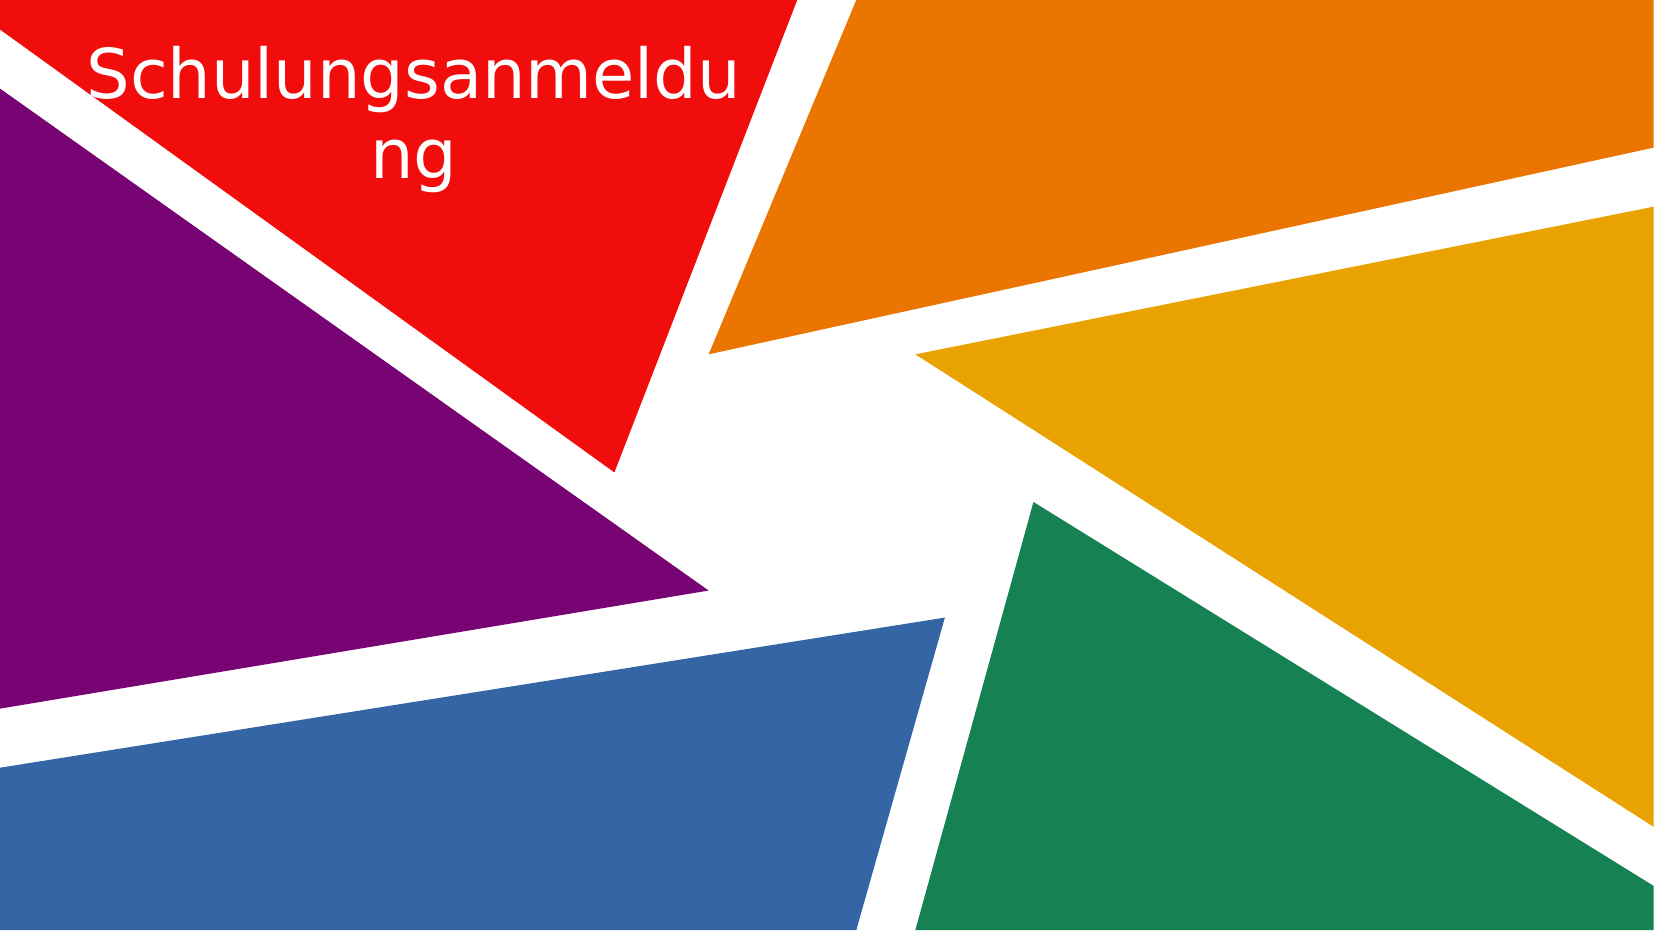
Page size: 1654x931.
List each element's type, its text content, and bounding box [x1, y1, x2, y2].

title Schulungsanmeldung [82, 34, 746, 195]
